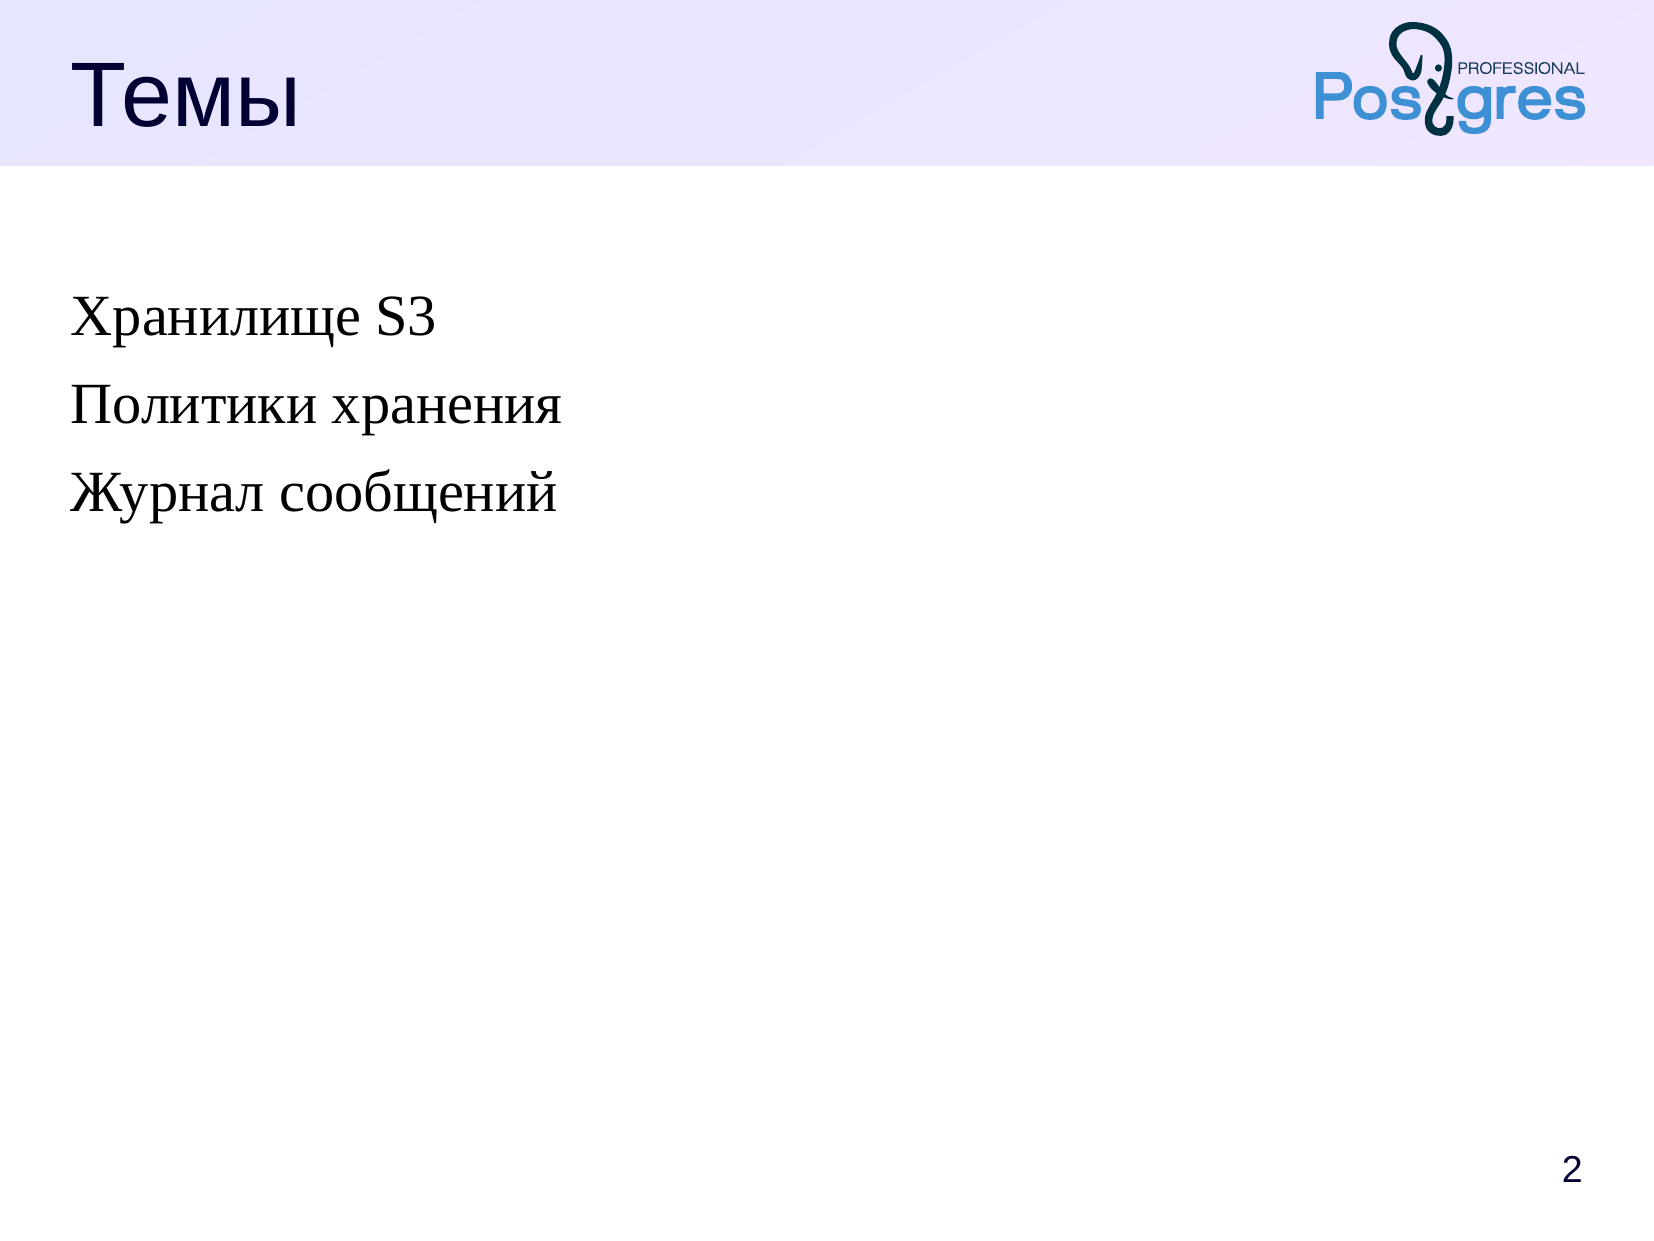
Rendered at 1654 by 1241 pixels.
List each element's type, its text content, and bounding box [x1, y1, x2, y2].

title Темы [70, 43, 1241, 147]
list Хранилище S3 Политики хранения Журнал сообщений [70, 283, 1583, 1134]
